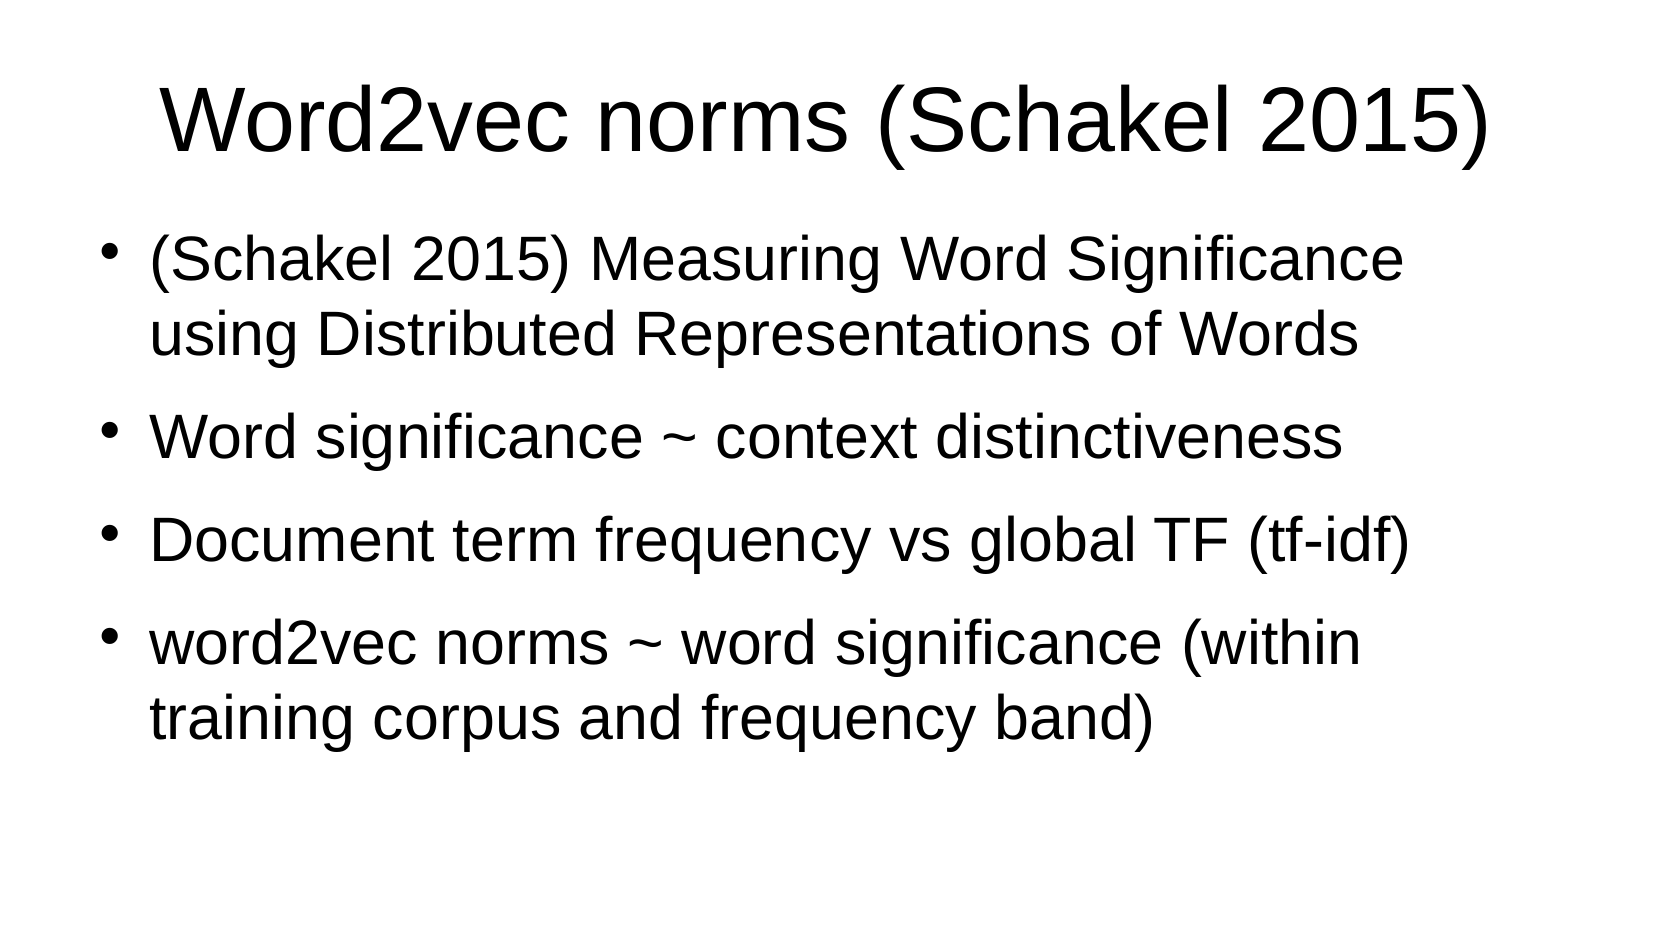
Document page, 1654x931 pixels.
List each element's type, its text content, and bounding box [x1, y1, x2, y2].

text_box Word2vec norms (Schakel 2015) [82, 37, 1571, 193]
text_box (Schakel 2015) Measuring Word Significance using Distributed Representations of Words Word significance ~ context distinctiveness Document term frequency vs global TF (tf-idf) word2vec norms ~ word significance (within training corpus and frequency band) [82, 217, 1571, 757]
